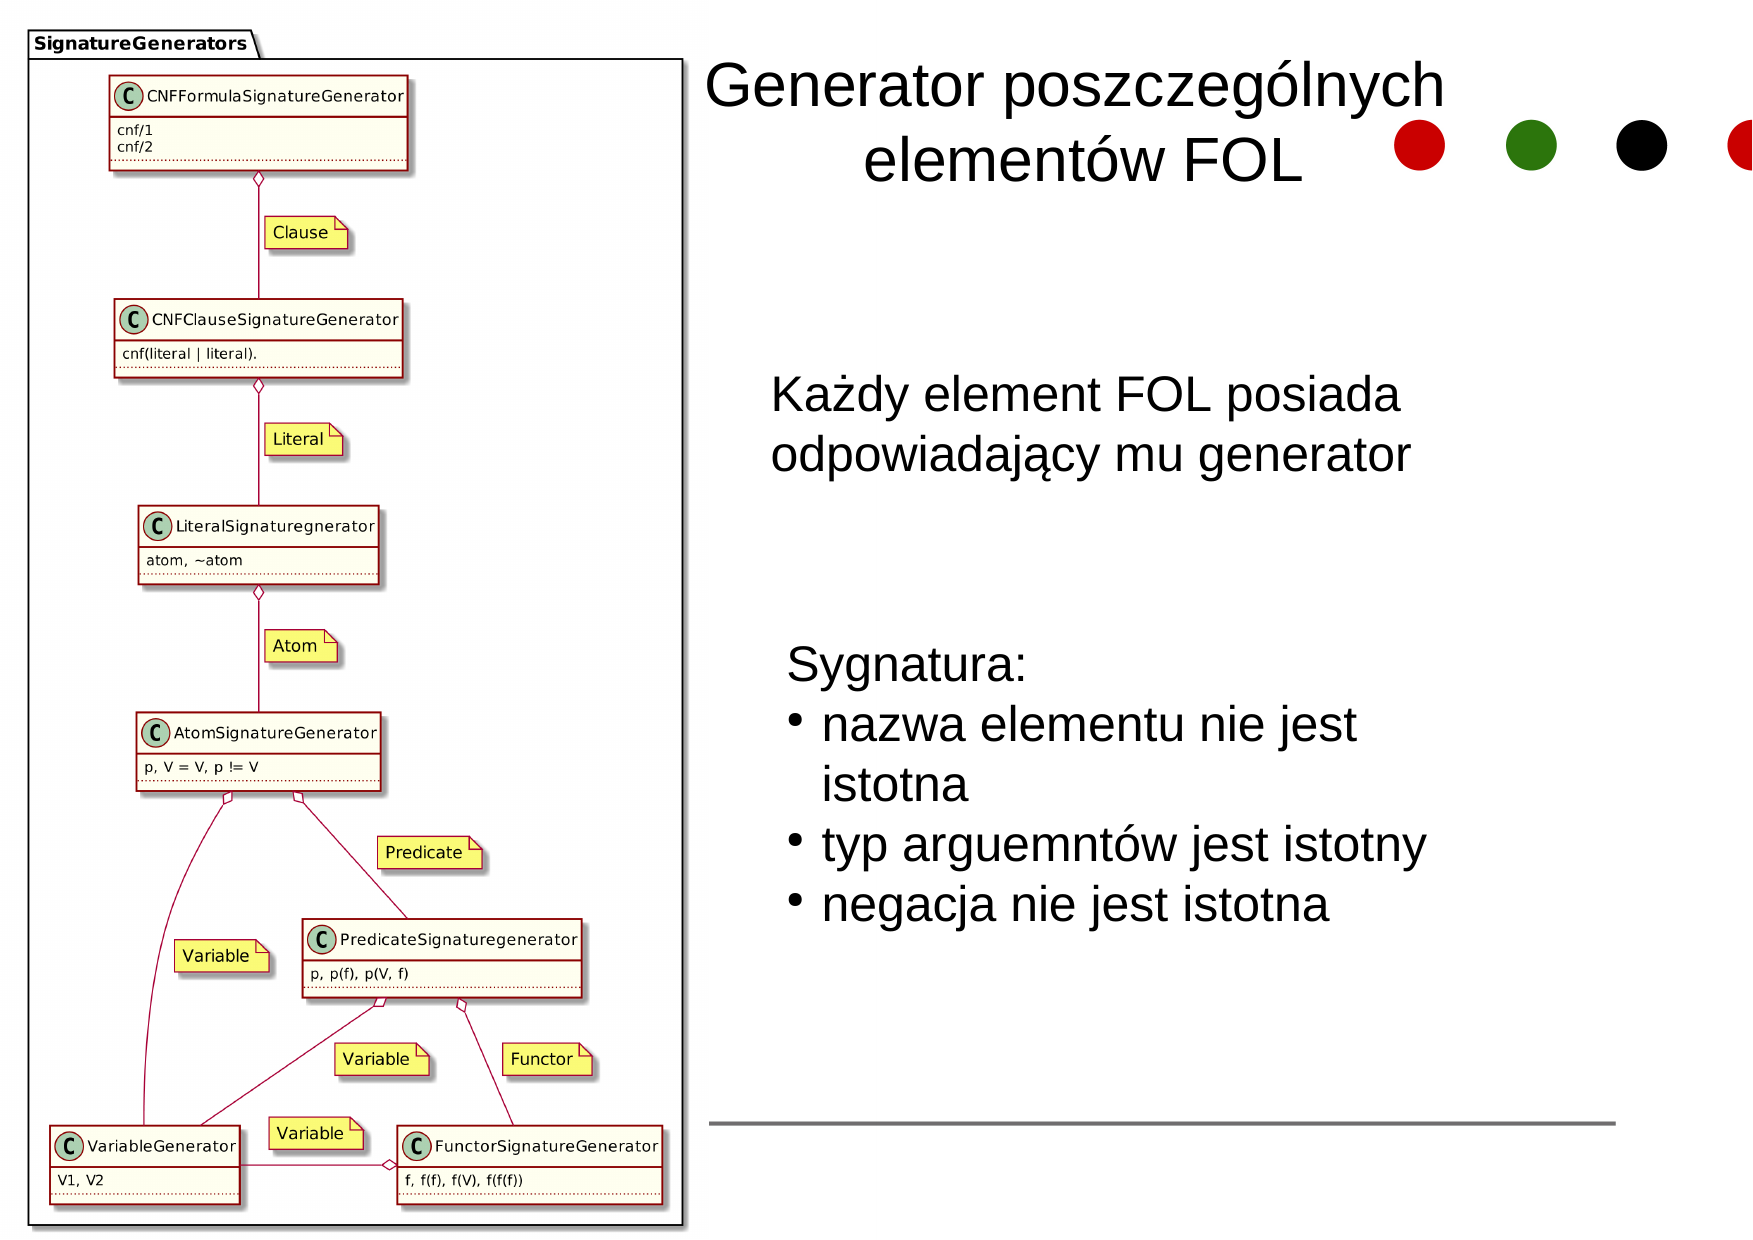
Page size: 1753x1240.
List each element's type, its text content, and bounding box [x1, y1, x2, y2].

title Generator poszczególnych elementów FOL [462, 35, 1689, 203]
picture [0, 0, 1753, 1240]
text_box Sygnatura: nazwa elementu nie jest istotna typ arguemntów jest istotny negacja nie jest istotna [771, 624, 1481, 939]
text_box Każdy element FOL posiada odpowiadający mu generator [755, 354, 1583, 550]
